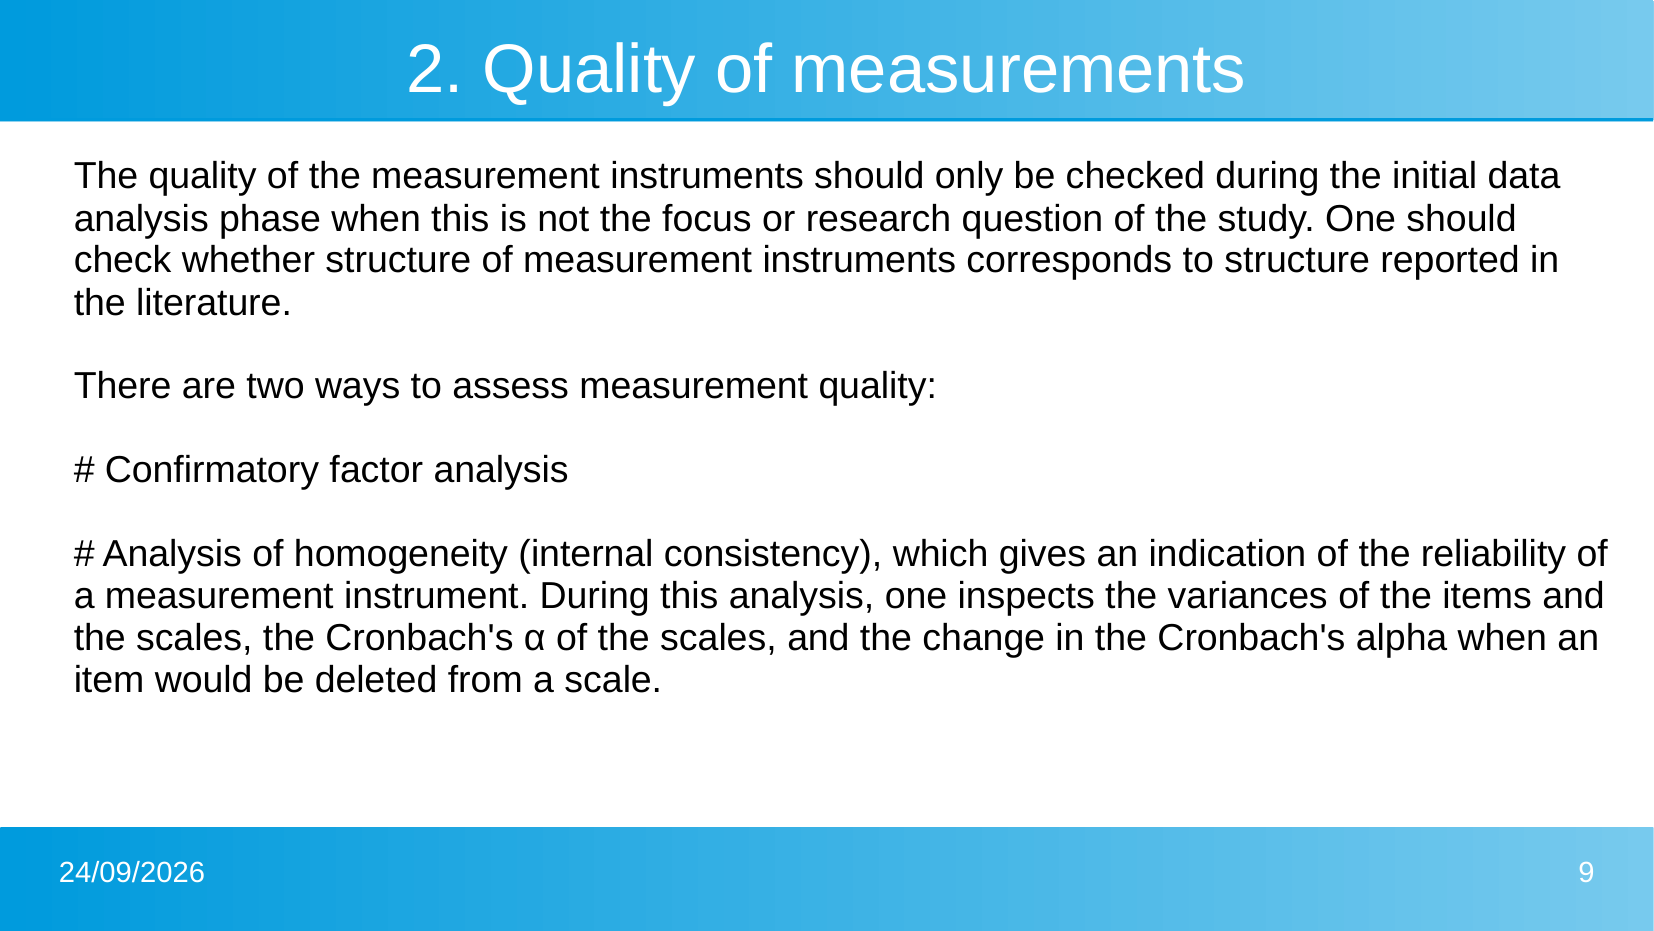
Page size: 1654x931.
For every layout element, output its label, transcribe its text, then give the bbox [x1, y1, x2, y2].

text_box The quality of the measurement instruments should only be checked during the initial data analysis phase when this is not the focus or research question of the study. One should check whether structure of measurement instruments corresponds to structure reported in the literature. There are two ways to assess measurement quality: # Confirmatory factor analysis # Analysis of homogeneity (internal consistency), which gives an indication of the reliability of a measurement instrument. During this analysis, one inspects the variances of the items and the scales, the Cronbach's α of the scales, and the change in the Cronbach's alpha when an item would be deleted from a scale. [59, 147, 1625, 709]
title 2. Quality of measurements [59, 29, 1595, 108]
